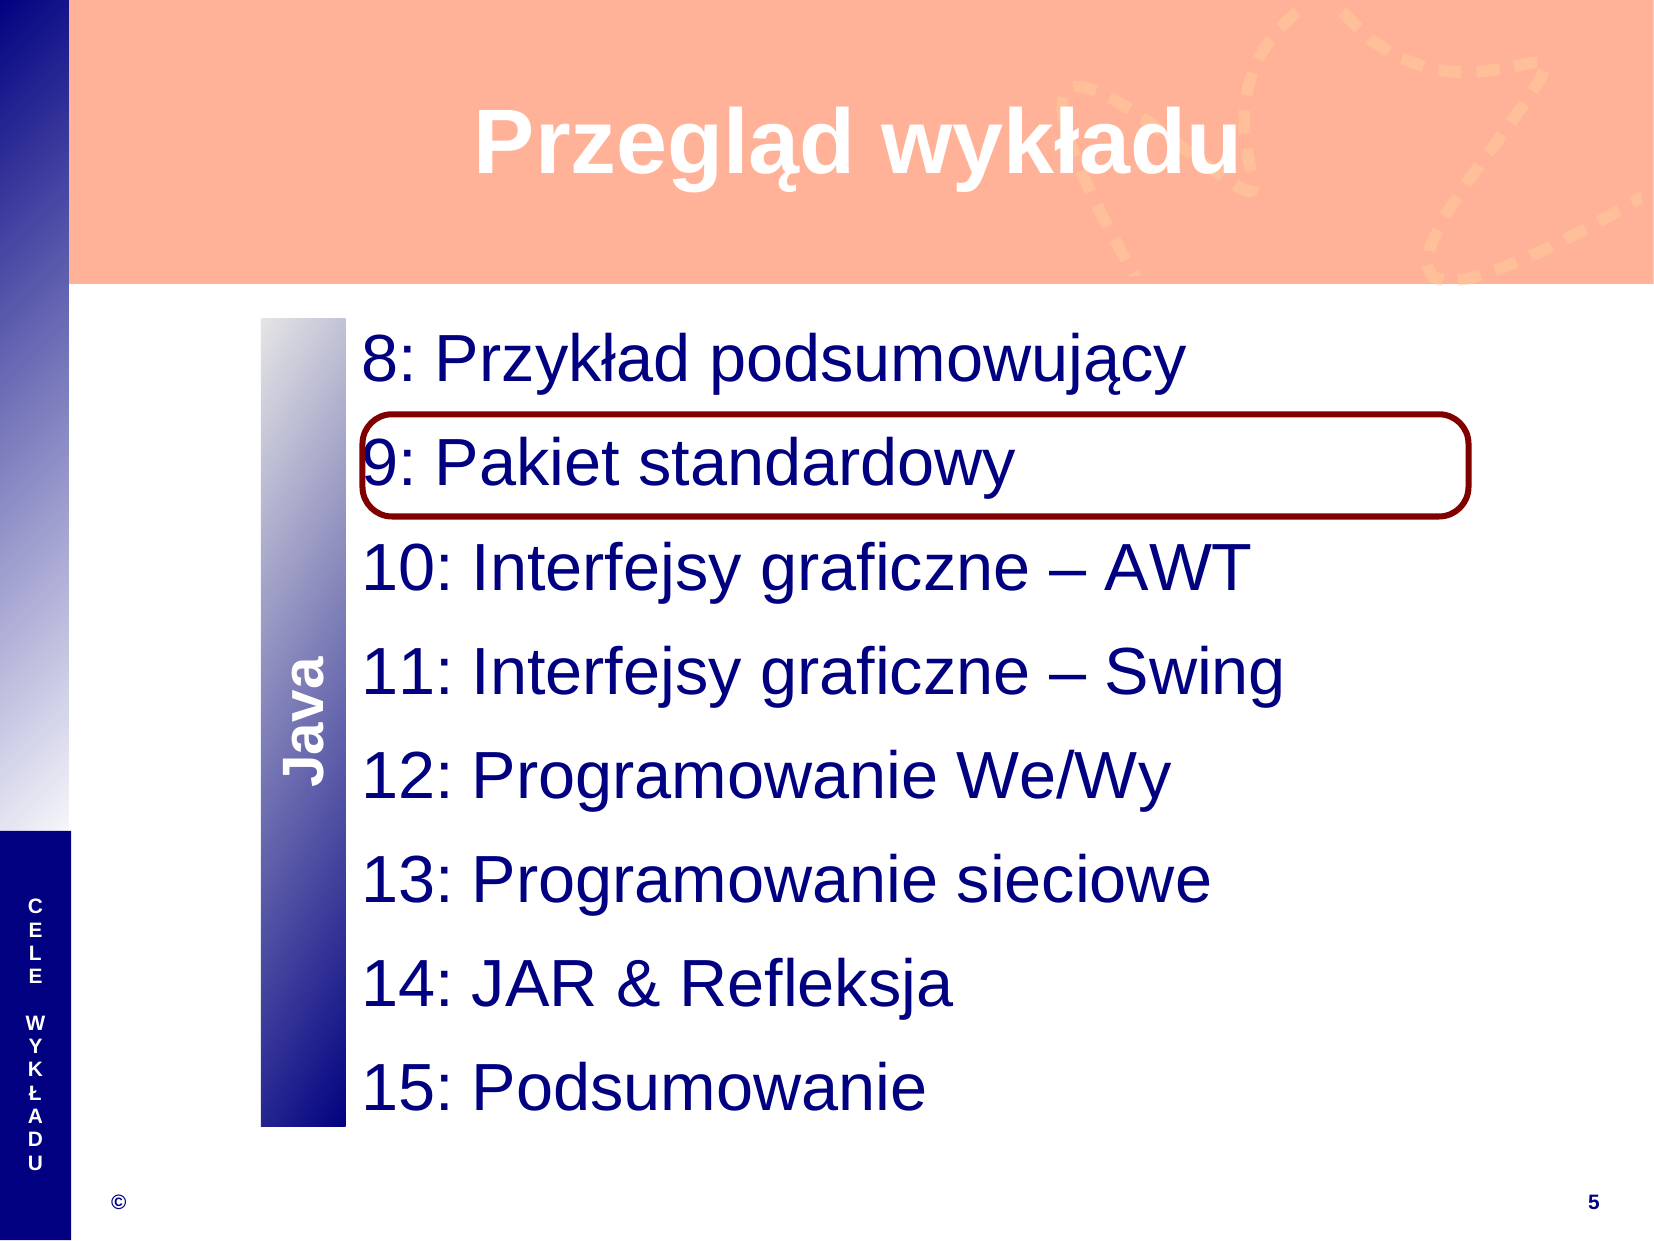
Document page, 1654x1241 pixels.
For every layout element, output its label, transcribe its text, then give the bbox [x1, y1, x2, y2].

text_box C E L E W Y K Ł A D U [0, 829, 71, 1241]
text_box Java [260, 318, 346, 1127]
title Przegląd wykładu [101, 37, 1617, 246]
list 8: Przykład podsumowujący 9: Pakiet standardowy 10: Interfejsy graficzne – AWT 11: Interfejsy graficzne – Swing 12: Programowanie We/Wy 13: Programowanie sieciowe 14: JAR & Refleksja 15: Podsumowanie [366, 418, 1422, 513]
list 8: Przykład podsumowujący 9: Pakiet standardowy 10: Interfejsy graficzne – AWT 11: Interfejsy graficzne – Swing 12: Programowanie We/Wy 13: Programowanie sieciowe 14: JAR & Refleksja 15: Podsumowanie [346, 321, 1422, 1126]
